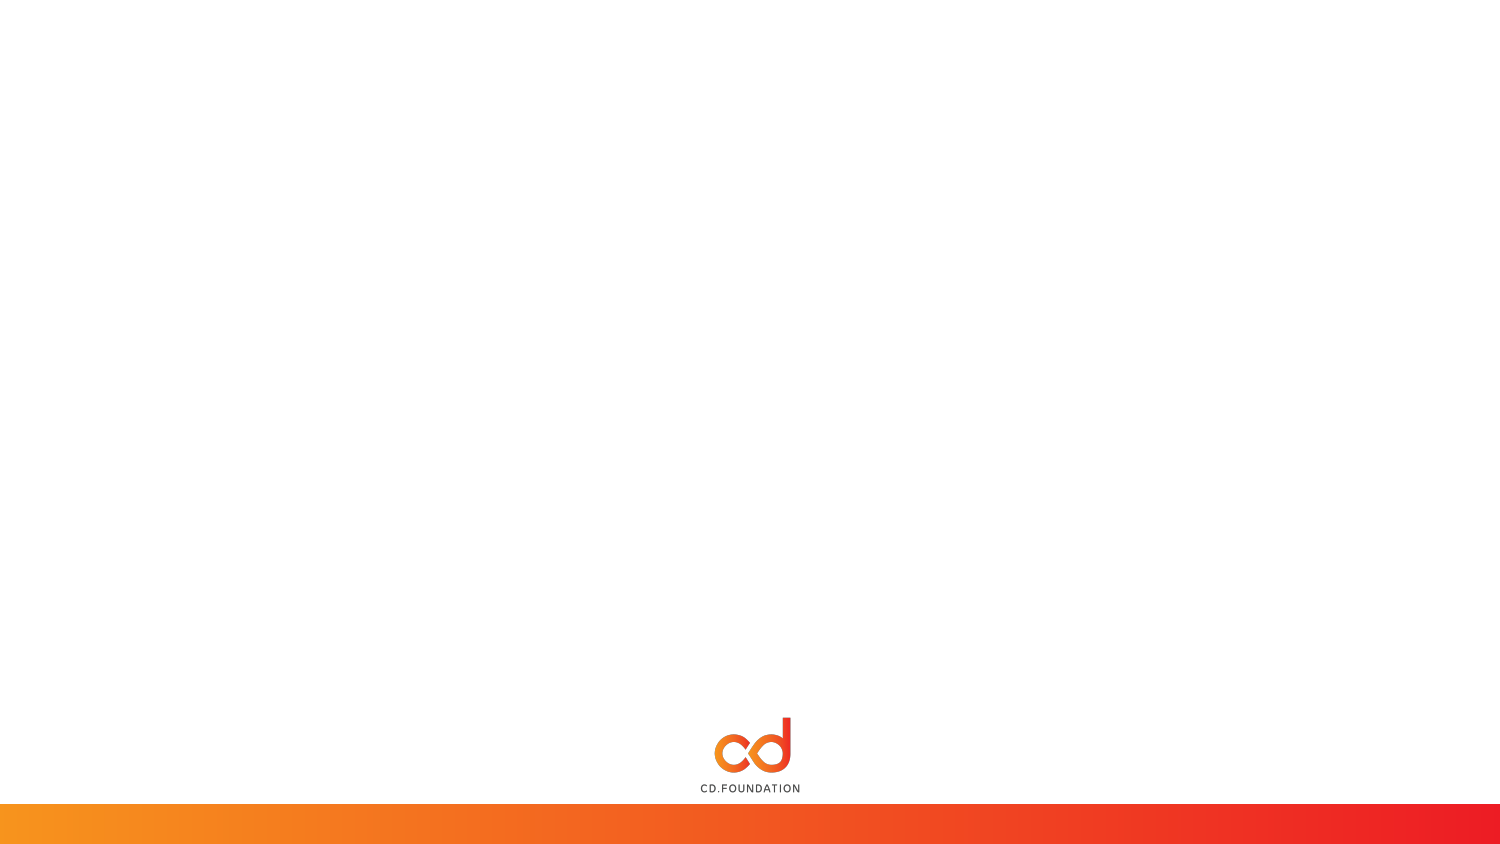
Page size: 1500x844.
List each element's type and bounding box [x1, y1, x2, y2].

picture [700, 717, 800, 793]
